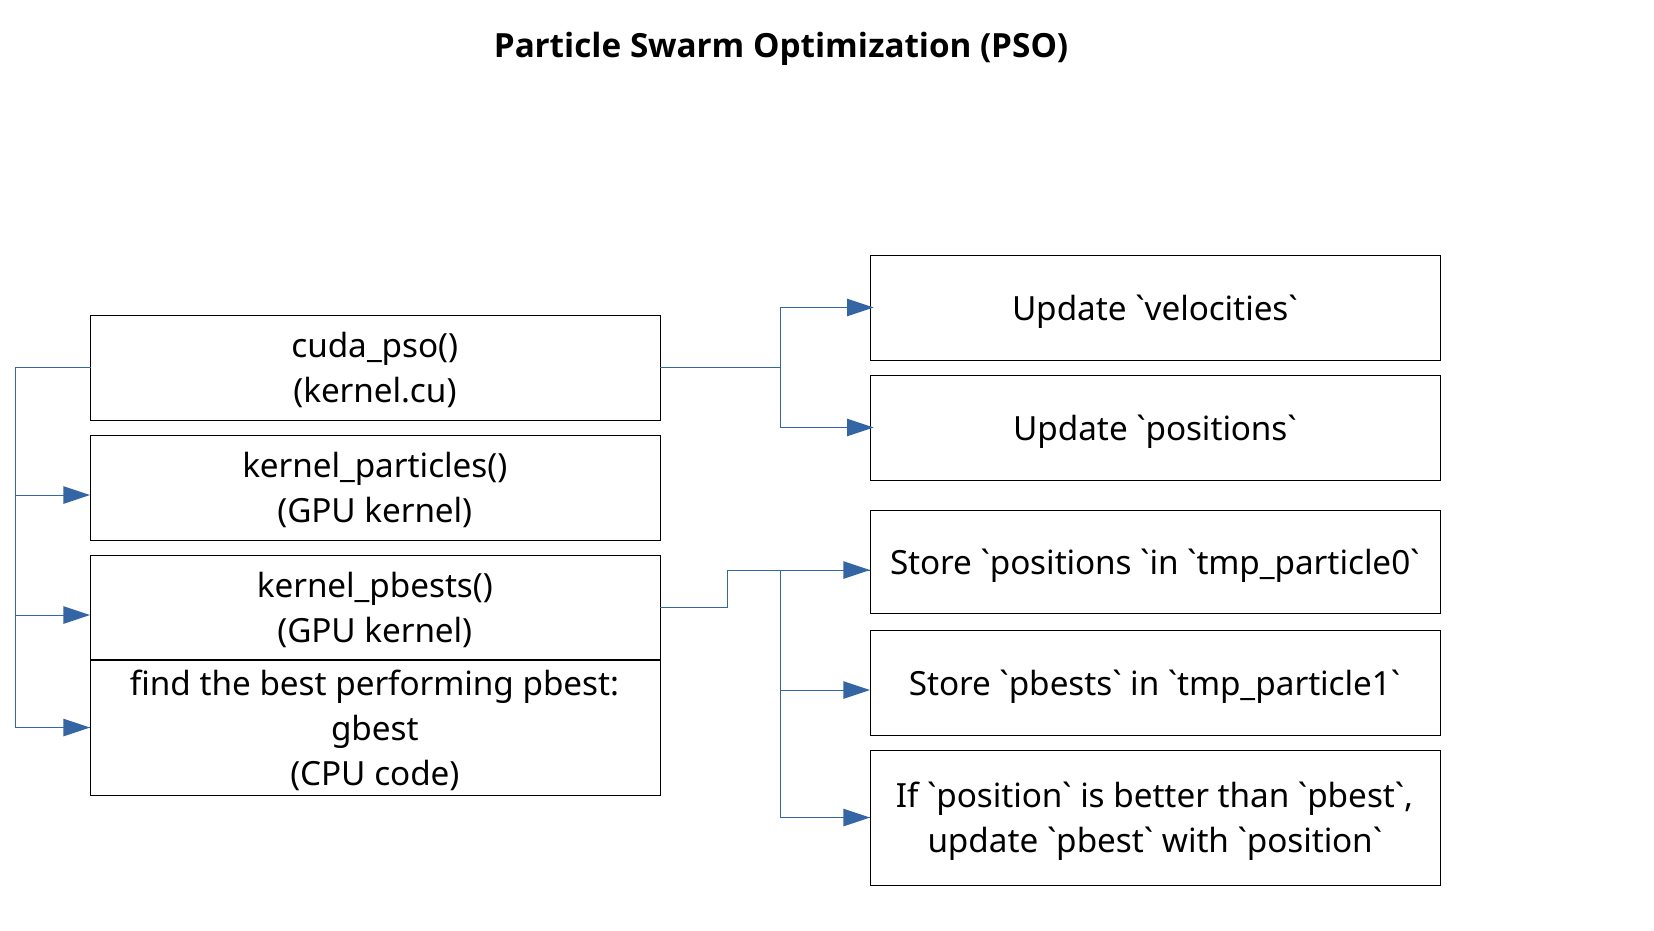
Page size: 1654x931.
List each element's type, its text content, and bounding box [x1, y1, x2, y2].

text_box Particle Swarm Optimization (PSO) [270, 0, 1294, 91]
text_box If `position` is better than `pbest`, update `pbest` with `position` [870, 750, 1441, 886]
text_box cuda_pso() (kernel.cu) [90, 315, 661, 421]
text_box Store `positions `in `tmp_particle0` [870, 510, 1441, 614]
text_box Update `velocities` [870, 255, 1441, 361]
text_box Store `pbests` in `tmp_particle1` [870, 630, 1441, 736]
text_box Update `positions` [870, 375, 1441, 481]
text_box kernel_particles() (GPU kernel) [90, 435, 661, 541]
text_box kernel_pbests() (GPU kernel) [90, 555, 661, 659]
text_box find the best performing pbest: gbest (CPU code) [90, 675, 661, 781]
